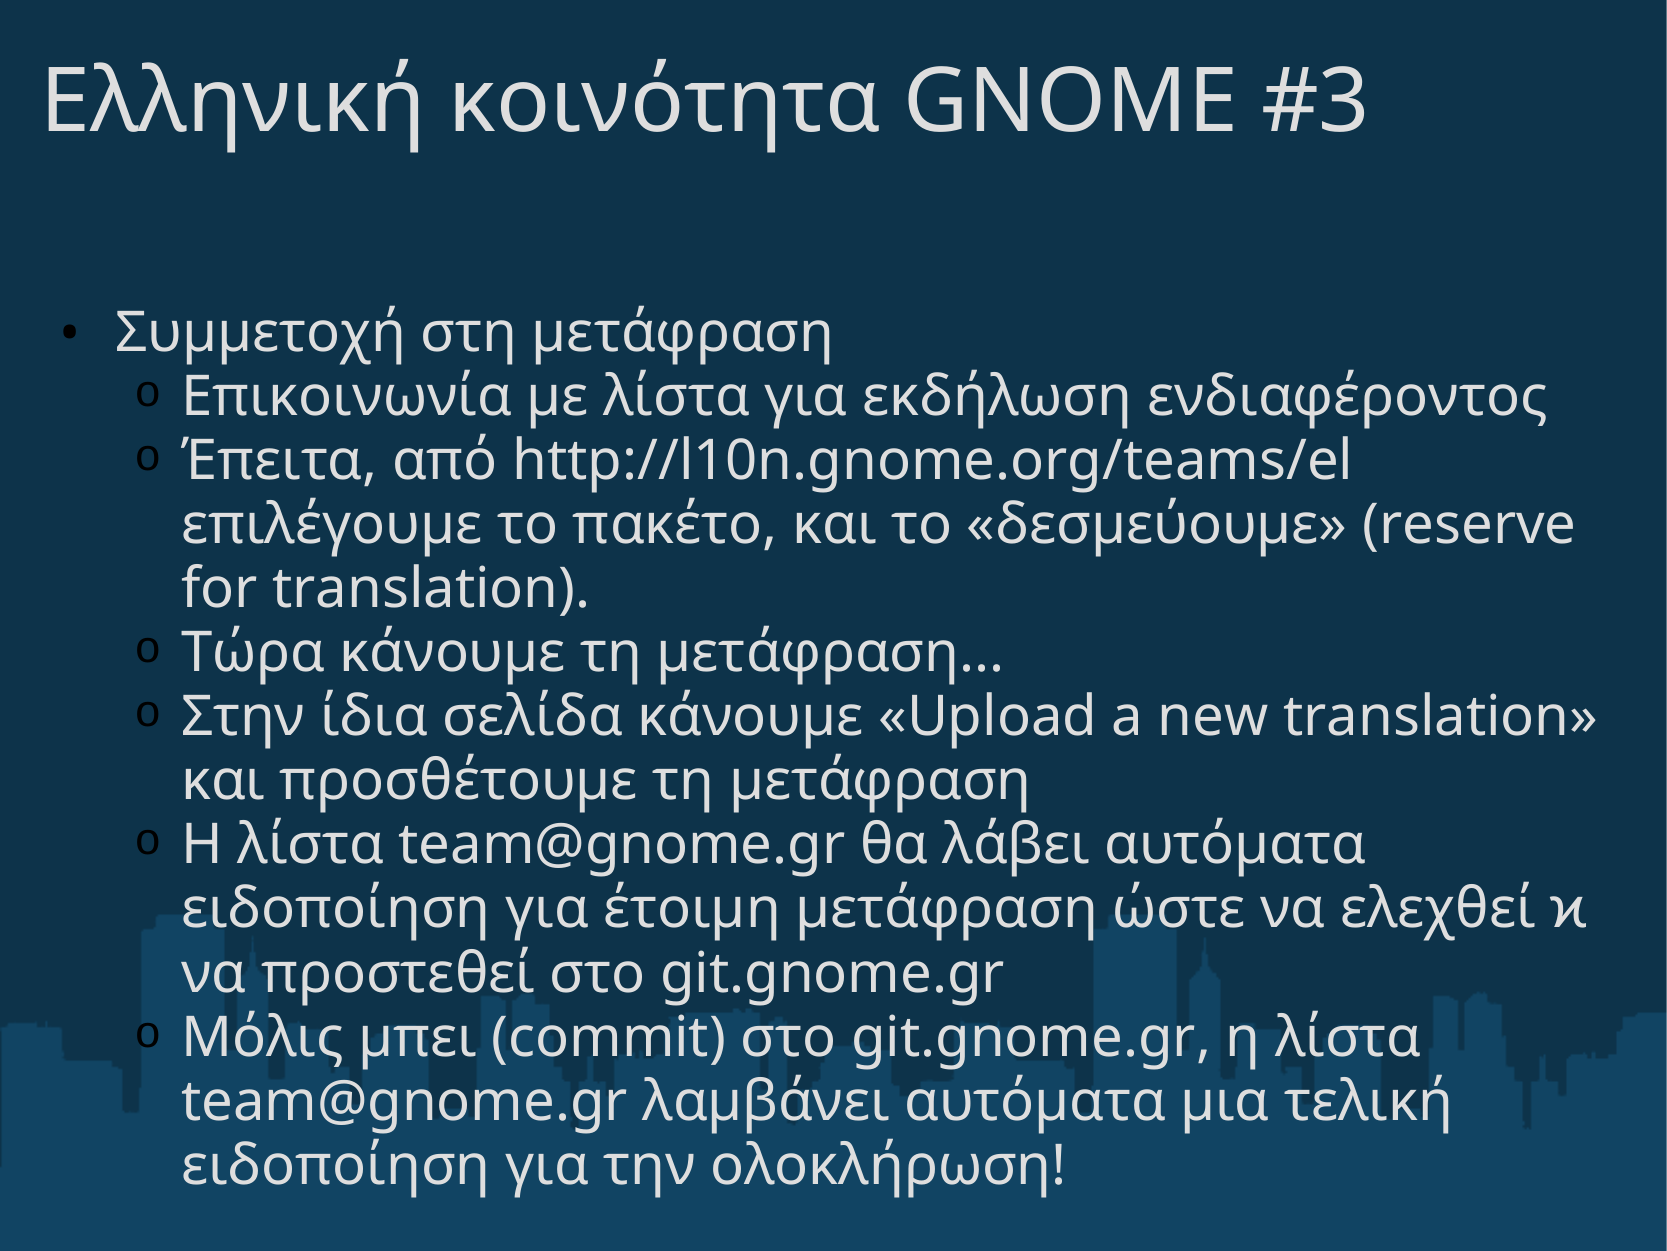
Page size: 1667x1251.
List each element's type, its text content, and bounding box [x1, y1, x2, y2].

title Ελληνική κοινότητα GNOME #3 [40, 50, 1627, 201]
picture [0, 0, 1667, 1251]
list Συμμετοχή στη μετάφραση Επικοινωνία με λίστα για εκδήλωση ενδιαφέροντος Έπειτα, από http://l10n.gnome.org/teams/el επιλέγουμε το πακέτο, και το «δεσμεύουμε» (reserve for translation). Τώρα κάνουμε τη μετάφραση... Στην ίδια σελίδα κάνουμε «Upload a new translation» και προσθέτουμε τη μετάφραση Η λίστα team@gnome.gr θα λάβει αυτόματα ειδοποίηση για έτοιμη μετάφραση ώστε να ελεχθεί ϰ να προστεθεί στο git.gnome.gr Μόλις μπει (commit) στο git.gnome.gr, η λίστα team@gnome.gr λαμβάνει αυτόματα μια τελική ειδοποίηση για την ολοκλήρωση! [40, 300, 1627, 1201]
